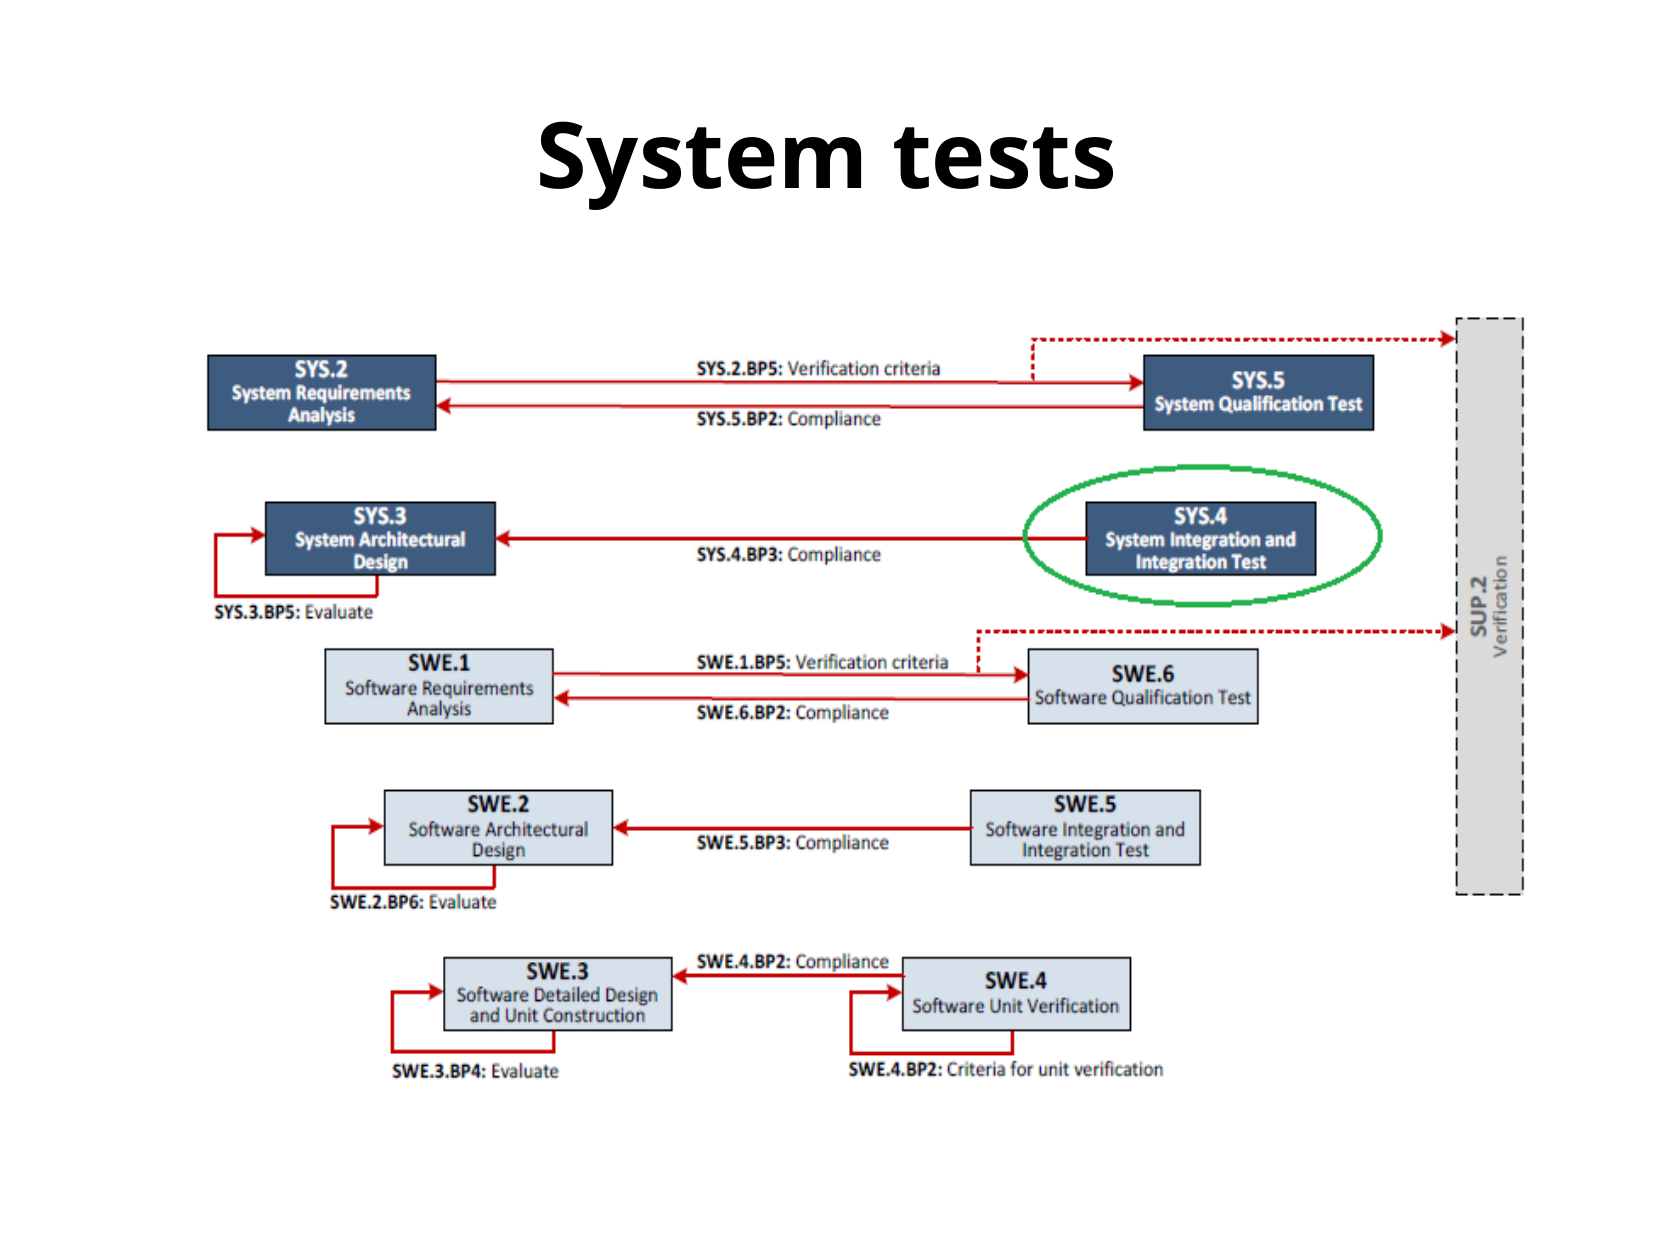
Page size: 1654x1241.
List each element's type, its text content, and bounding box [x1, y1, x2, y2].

picture [177, 316, 1536, 1093]
title System tests [82, 49, 1571, 257]
